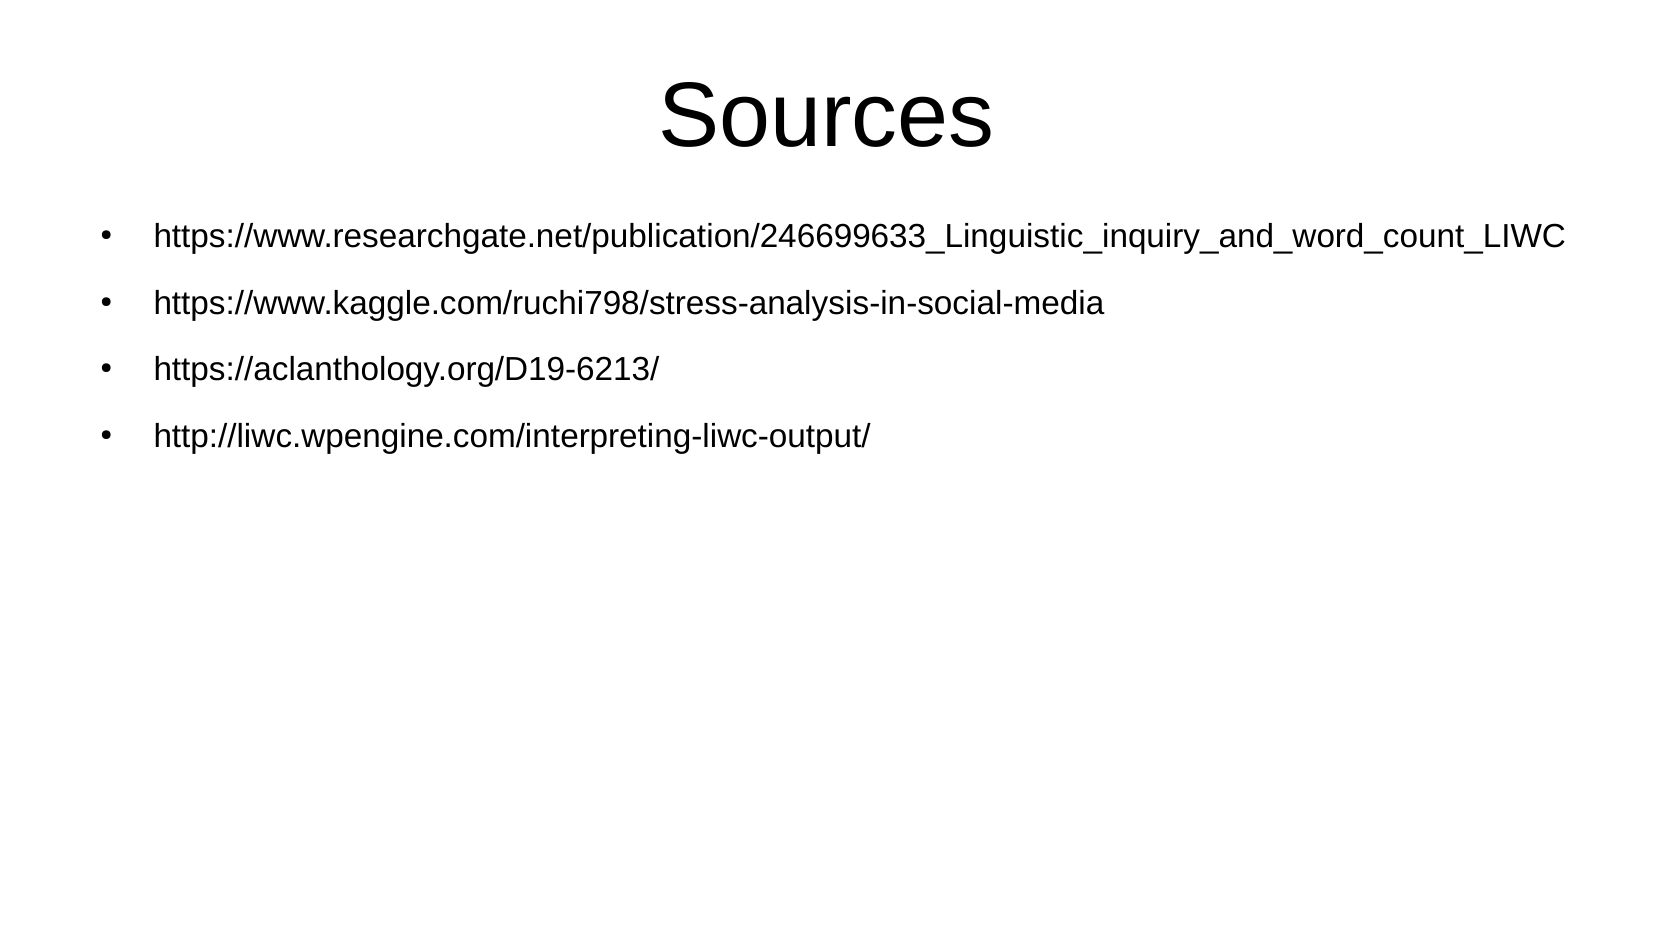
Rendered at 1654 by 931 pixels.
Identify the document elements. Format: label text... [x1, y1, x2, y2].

title Sources [82, 37, 1571, 193]
list https://www.researchgate.net/publication/246699633_Linguistic_inquiry_and_word_count_LIWC https://www.kaggle.com/ruchi798/stress-analysis-in-social-media https://aclanthology.org/D19-6213/ http://liwc.wpengine.com/interpreting-liwc-output/ [82, 217, 1571, 758]
